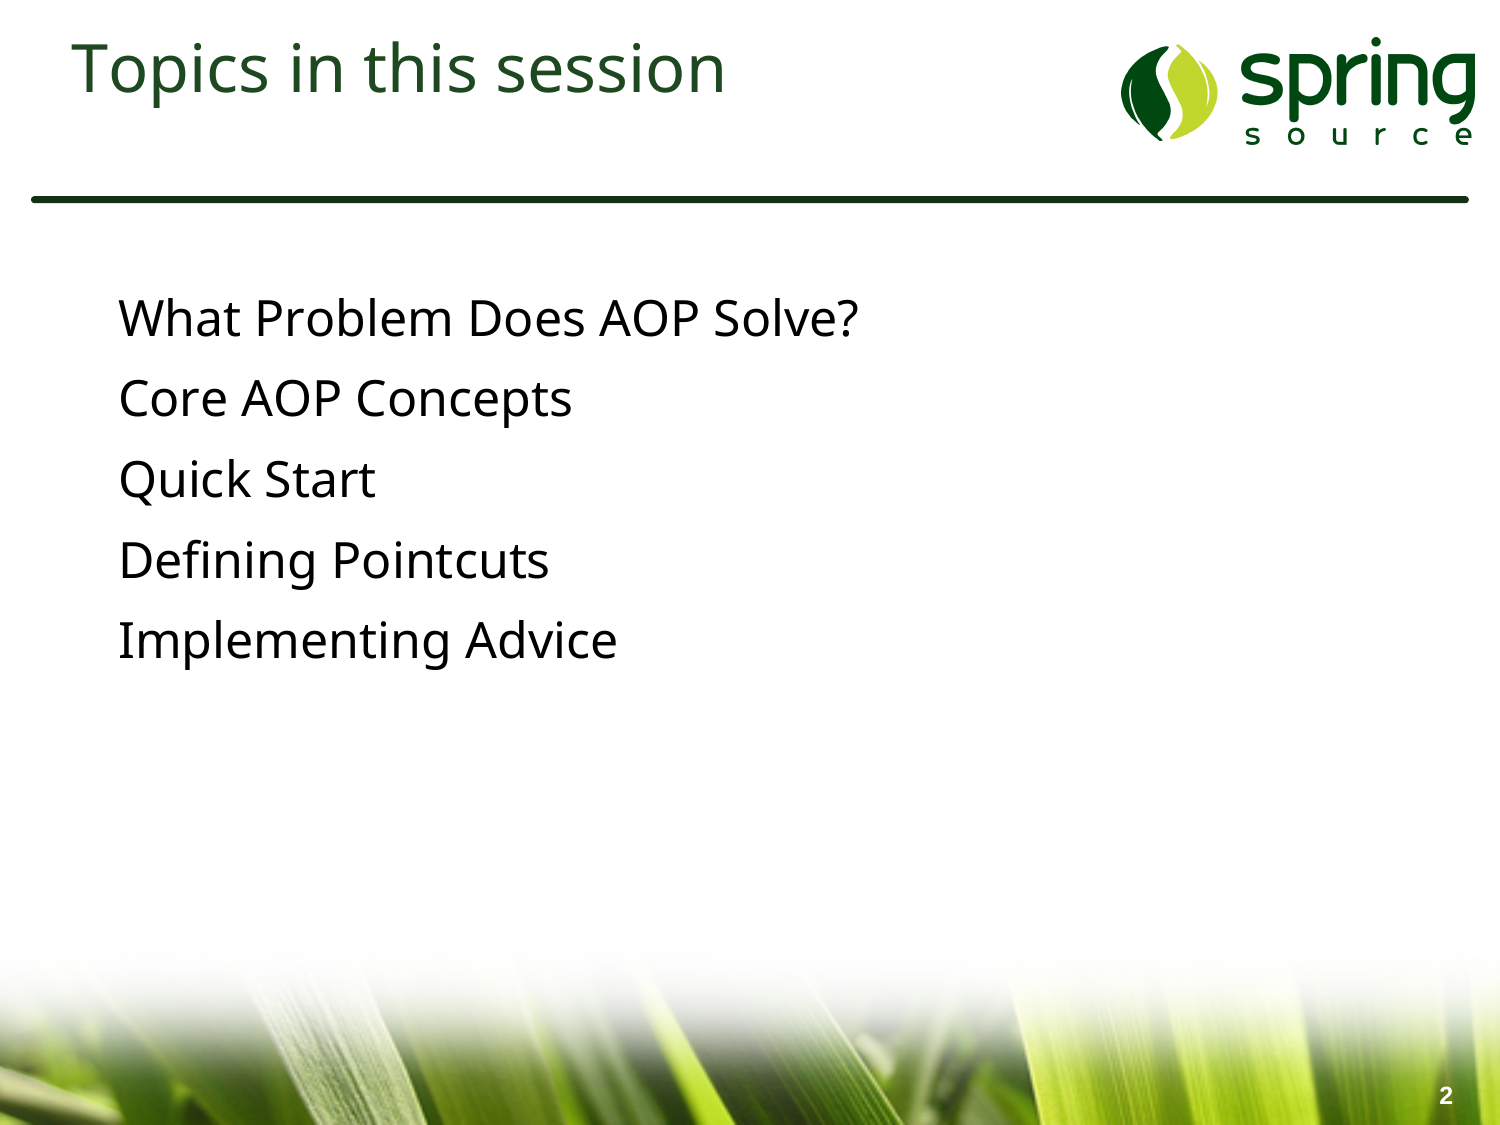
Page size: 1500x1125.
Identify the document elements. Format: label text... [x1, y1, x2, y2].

list What Problem Does AOP Solve? Core AOP Concepts Quick Start Defining Pointcuts Implementing Advice [103, 275, 1394, 938]
picture [0, 944, 1500, 1125]
title Topics in this session [56, 13, 1089, 176]
picture [1121, 37, 1475, 145]
